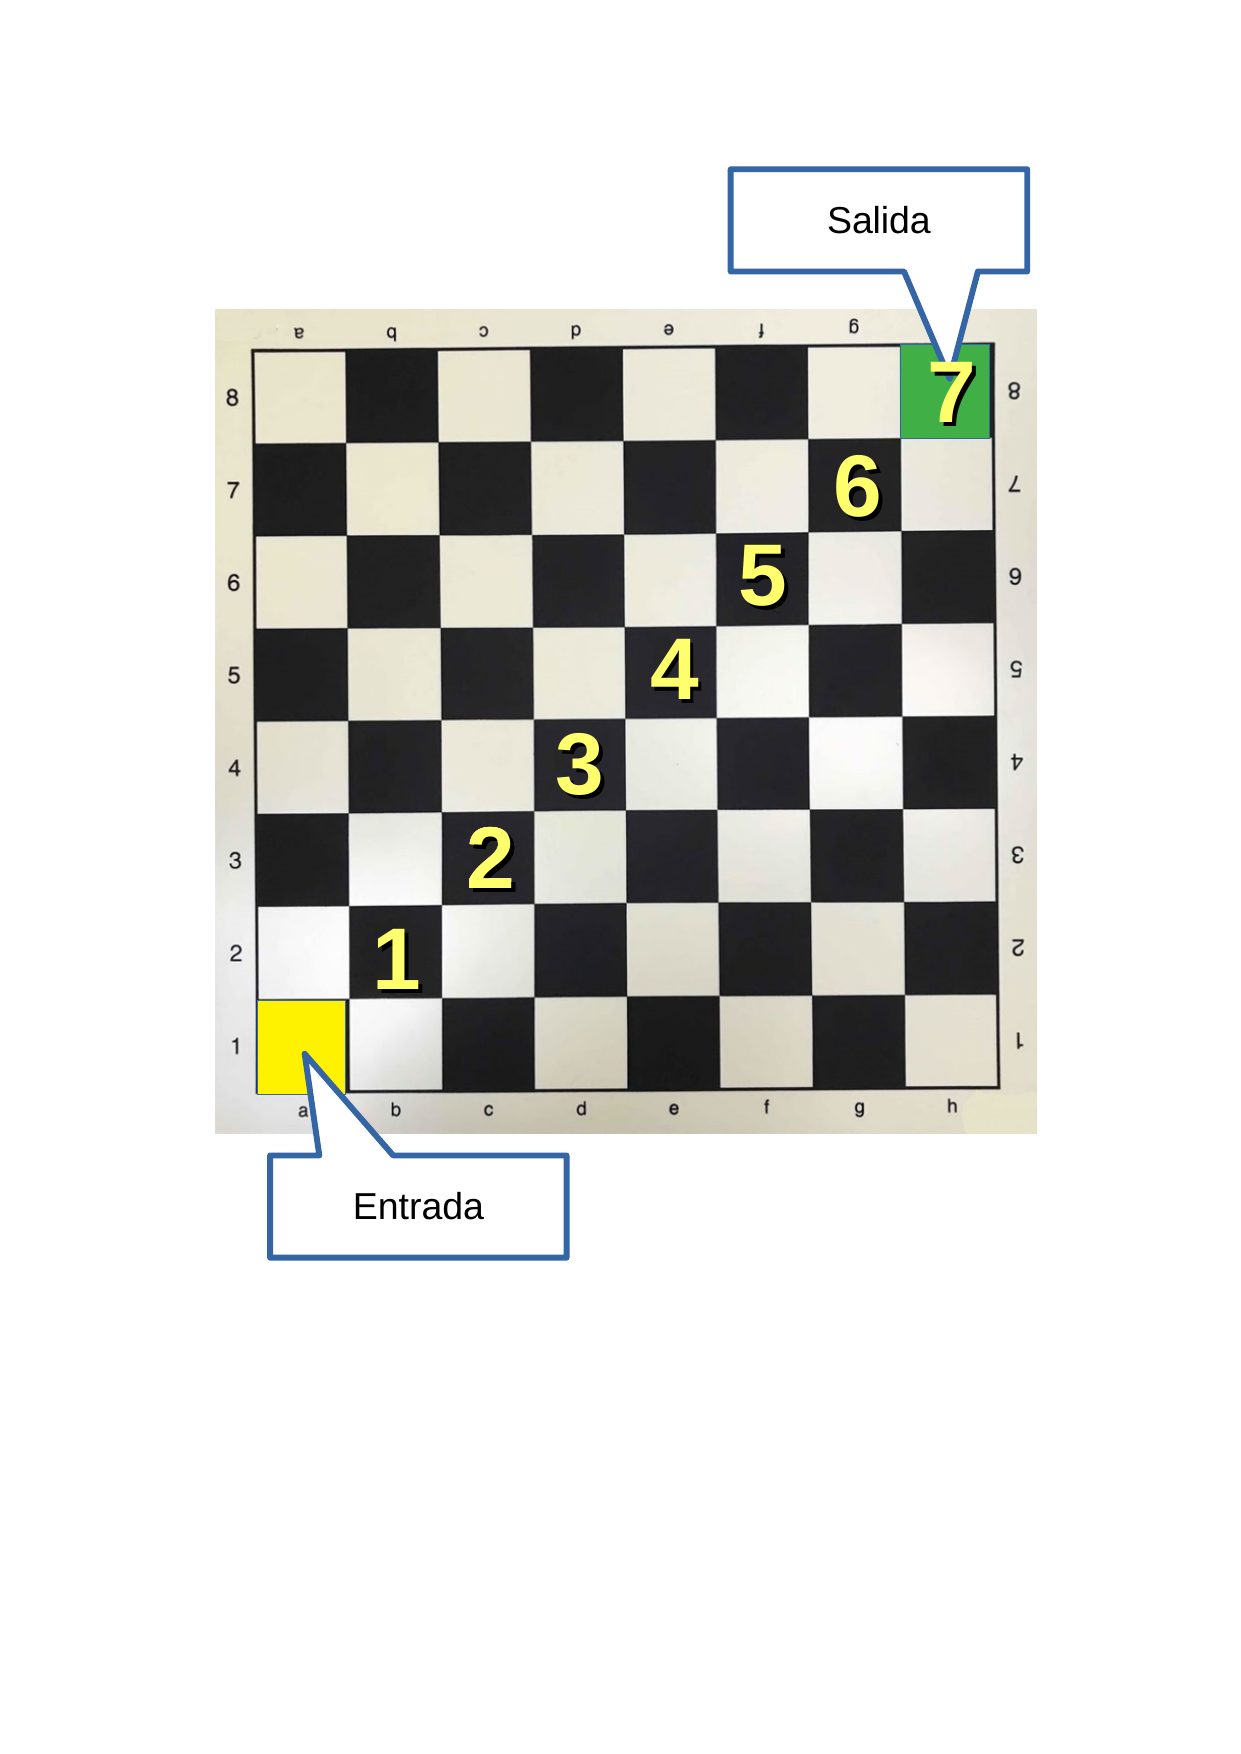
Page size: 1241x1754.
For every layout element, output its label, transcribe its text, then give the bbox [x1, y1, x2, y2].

text_box Entrada [270, 1053, 567, 1258]
text_box 3 [540, 707, 659, 845]
text_box 2 [452, 802, 570, 939]
text_box [257, 1000, 346, 1095]
text_box 7 [912, 335, 1031, 473]
text_box [900, 344, 912, 430]
picture [215, 309, 1037, 1134]
text_box 6 [818, 430, 936, 567]
text_box 4 [635, 613, 753, 750]
text_box Salida [730, 169, 1028, 335]
text_box 5 [723, 518, 842, 656]
text_box 1 [357, 902, 475, 1040]
